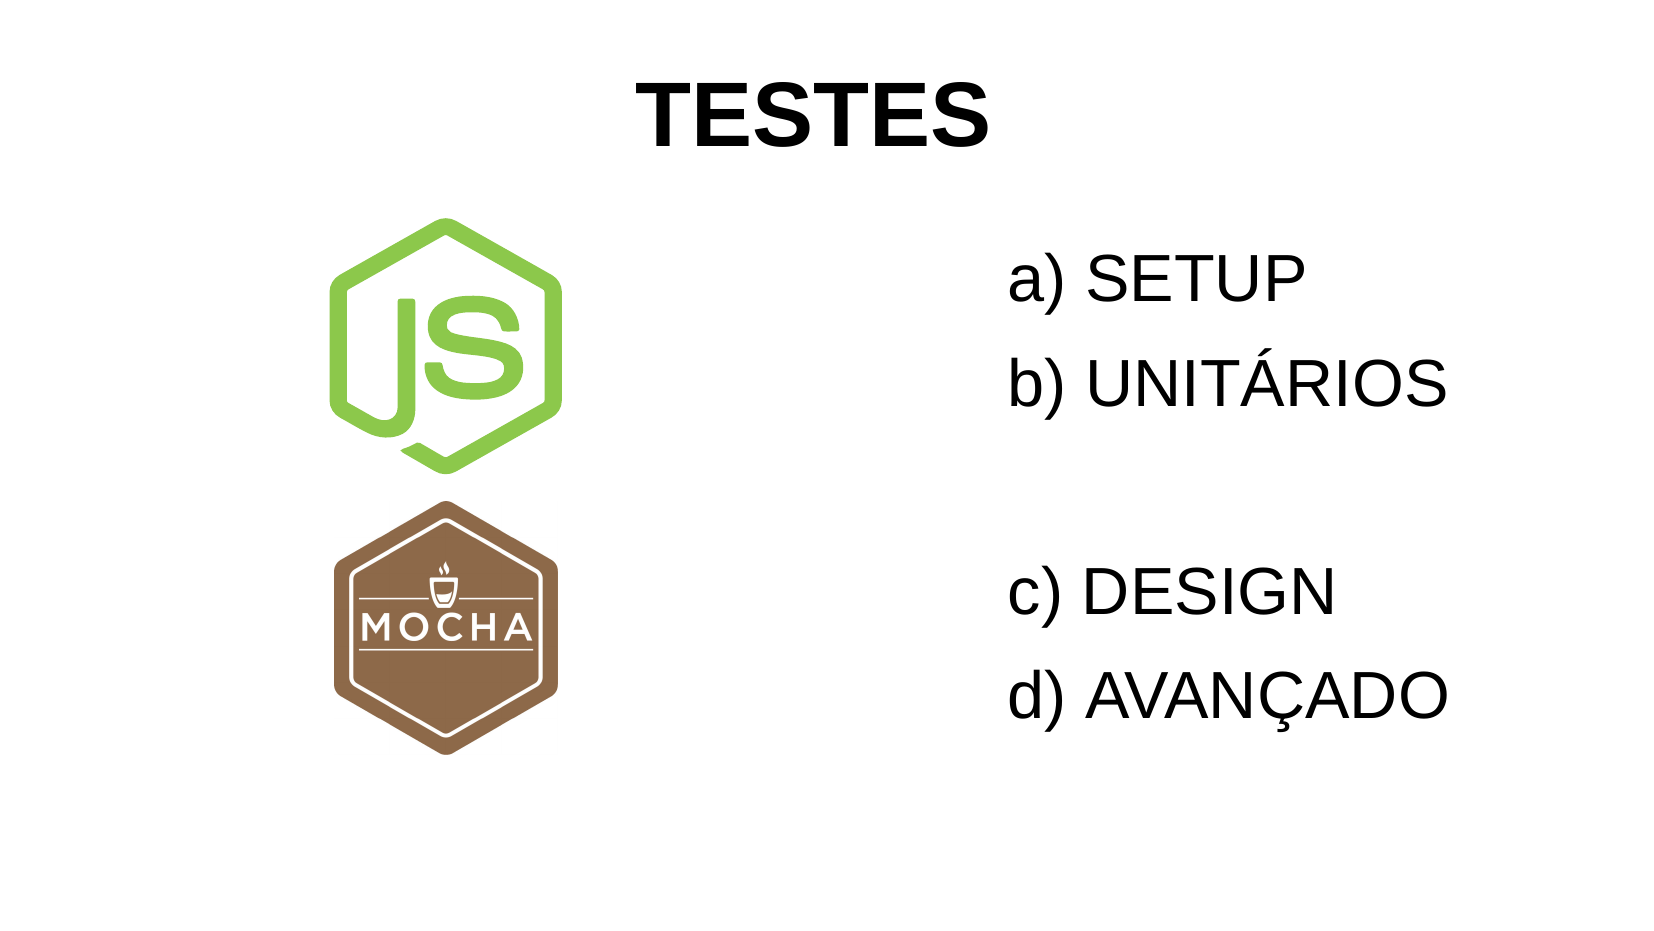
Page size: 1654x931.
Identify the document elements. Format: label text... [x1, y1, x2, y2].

list SETUP UNITÁRIOS DESIGN AVANÇADO [990, 217, 1572, 758]
picture [334, 501, 558, 755]
picture [328, 217, 563, 475]
title TESTES [82, 37, 1571, 193]
